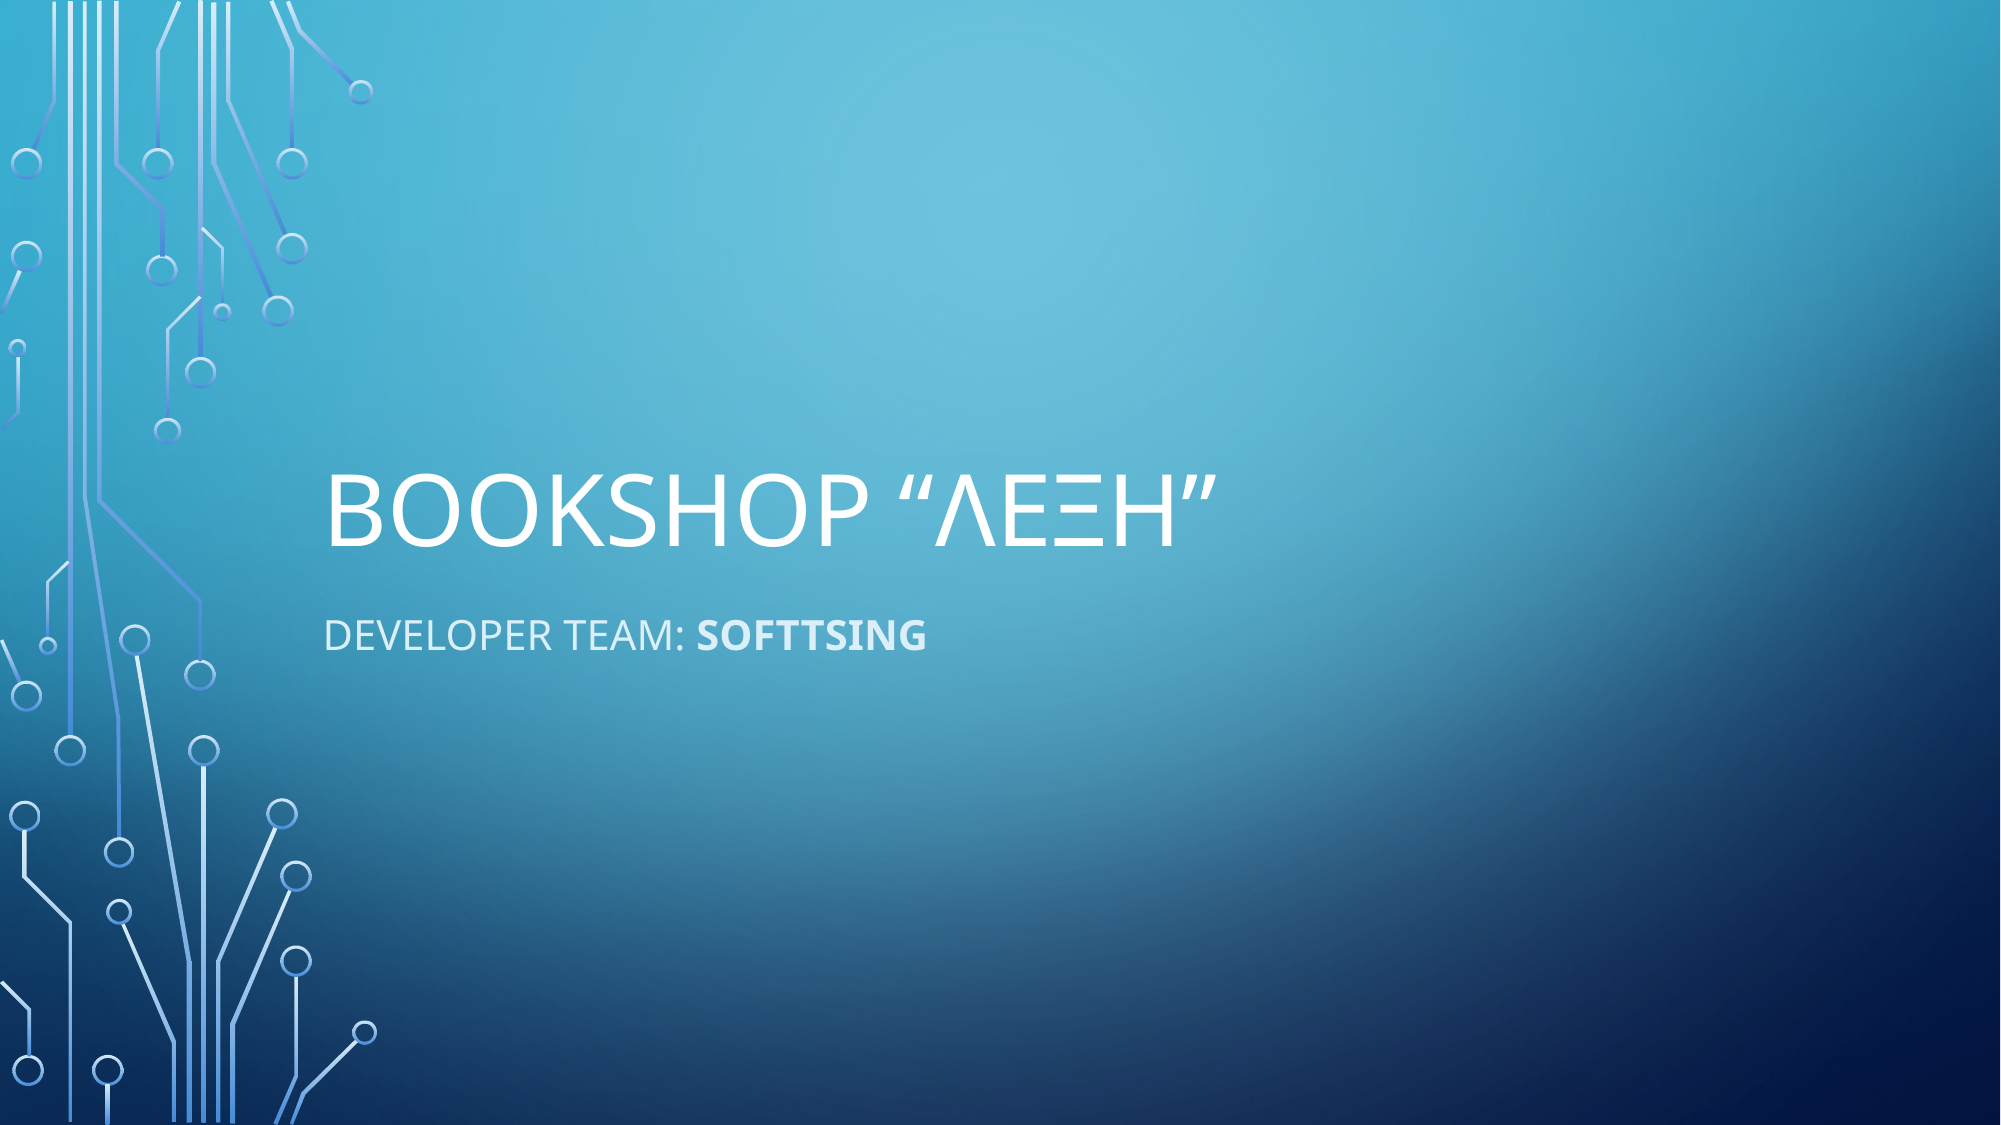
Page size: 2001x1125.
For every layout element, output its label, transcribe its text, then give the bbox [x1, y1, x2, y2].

title BOOKSHOP “λεξη” [307, 184, 1750, 576]
subtitle Developer team: softtsing [307, 590, 1750, 863]
